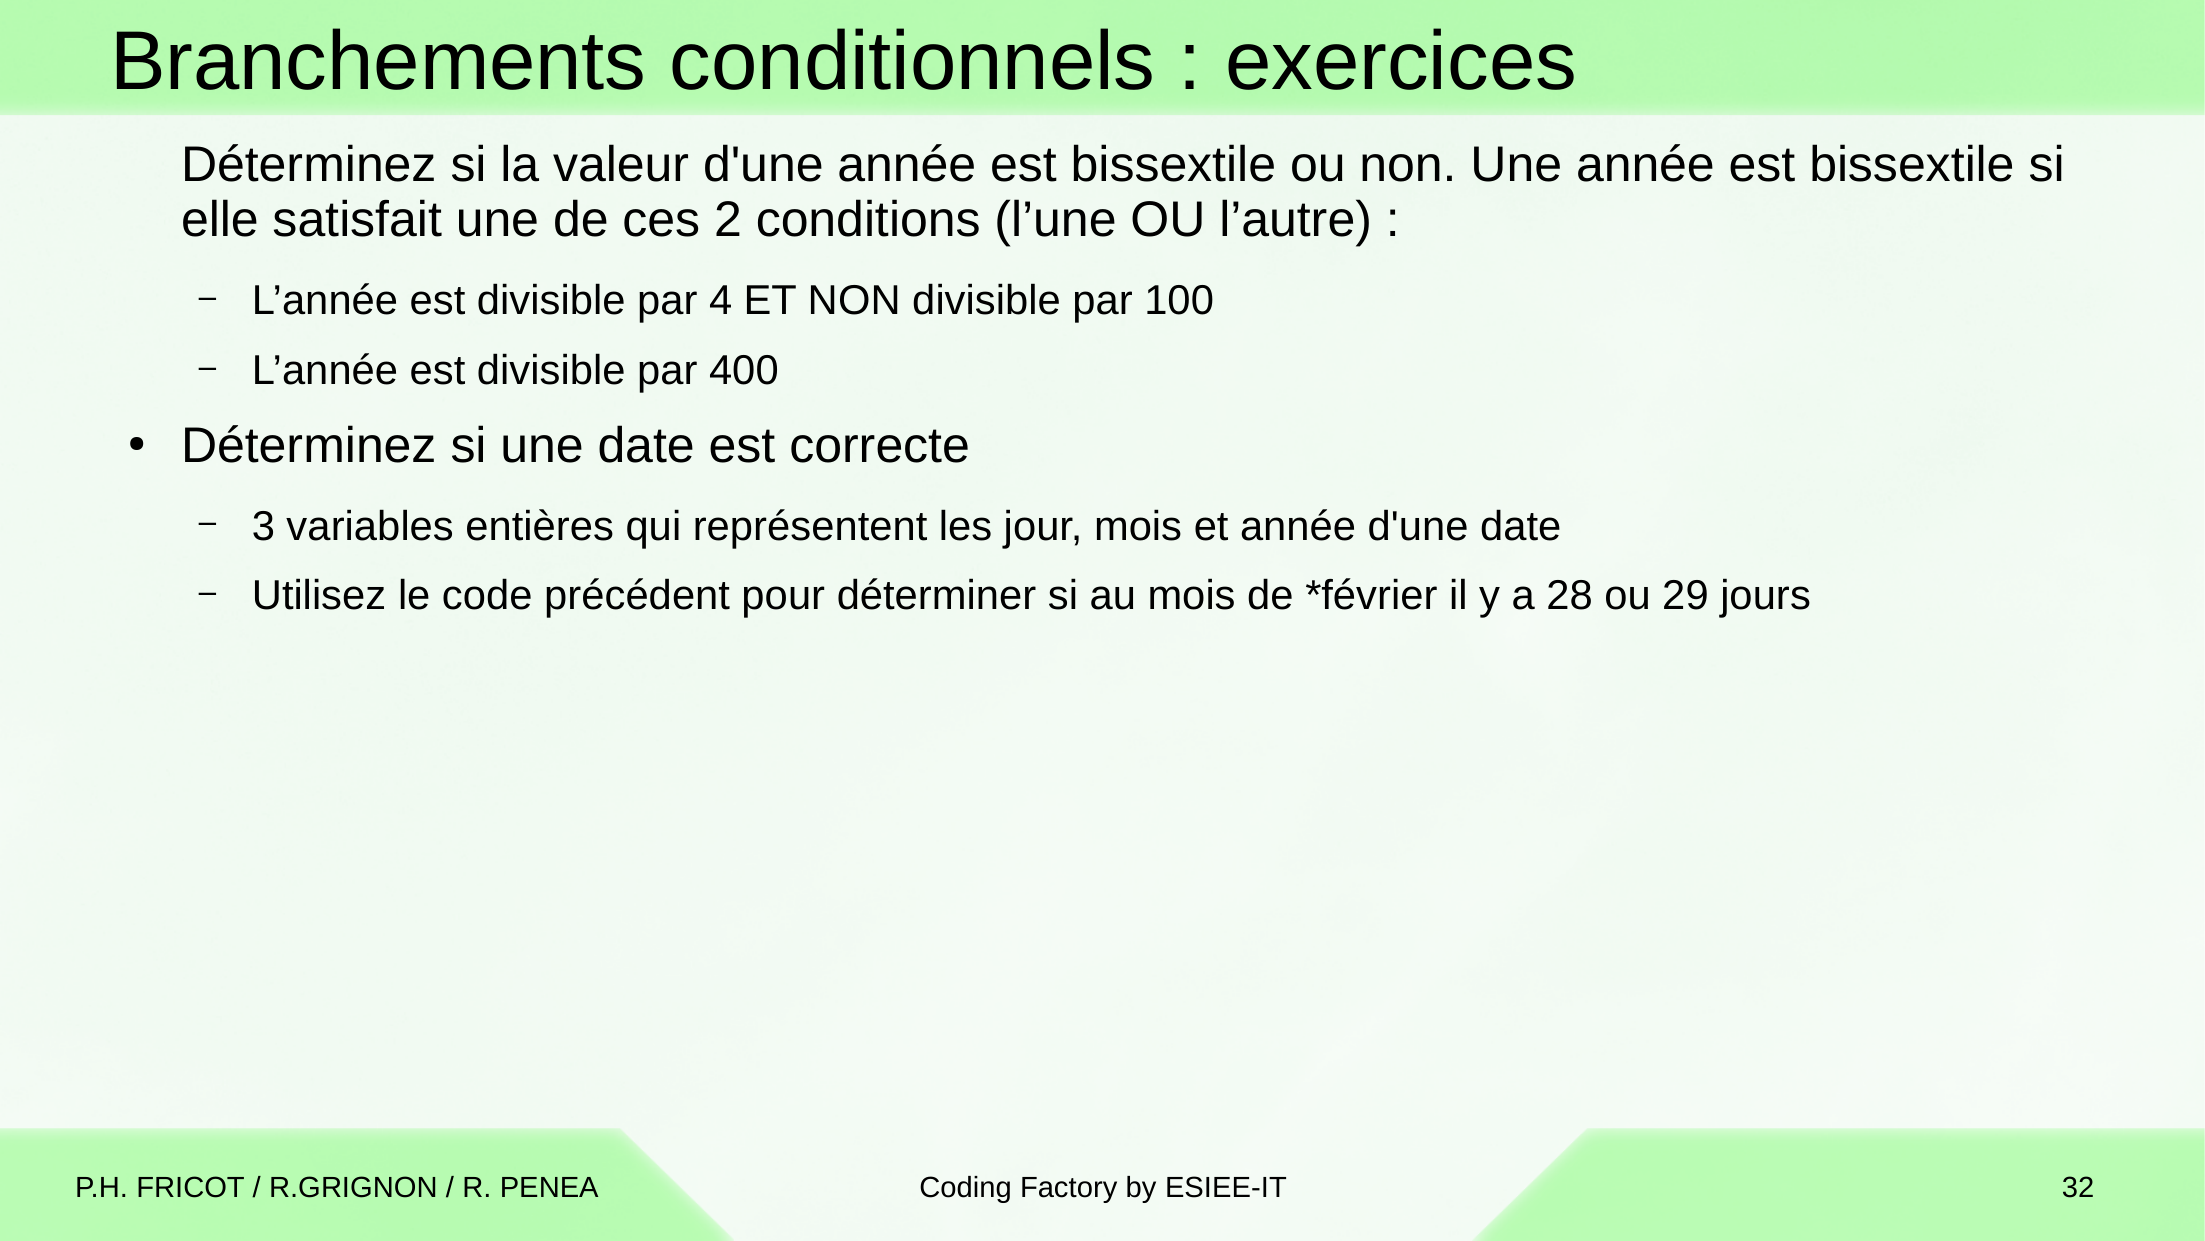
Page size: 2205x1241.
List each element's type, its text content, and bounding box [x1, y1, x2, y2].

list Déterminez si la valeur d'une année est bissextile ou non. Une année est bissextile si elle satisfait une de ces 2 conditions (l’une OU l’autre) : L’année est divisible par 4 ET NON divisible par 100 L’année est divisible par 400 Déterminez si une date est correcte 3 variables entières qui représentent les jour, mois et année d'une date Utilisez le code précédent pour déterminer si au mois de *février il y a 28 ou 29 jours [110, 206, 2095, 1117]
picture [0, 0, 2205, 1241]
title Branchements conditionnels : exercices [110, 49, 2095, 206]
